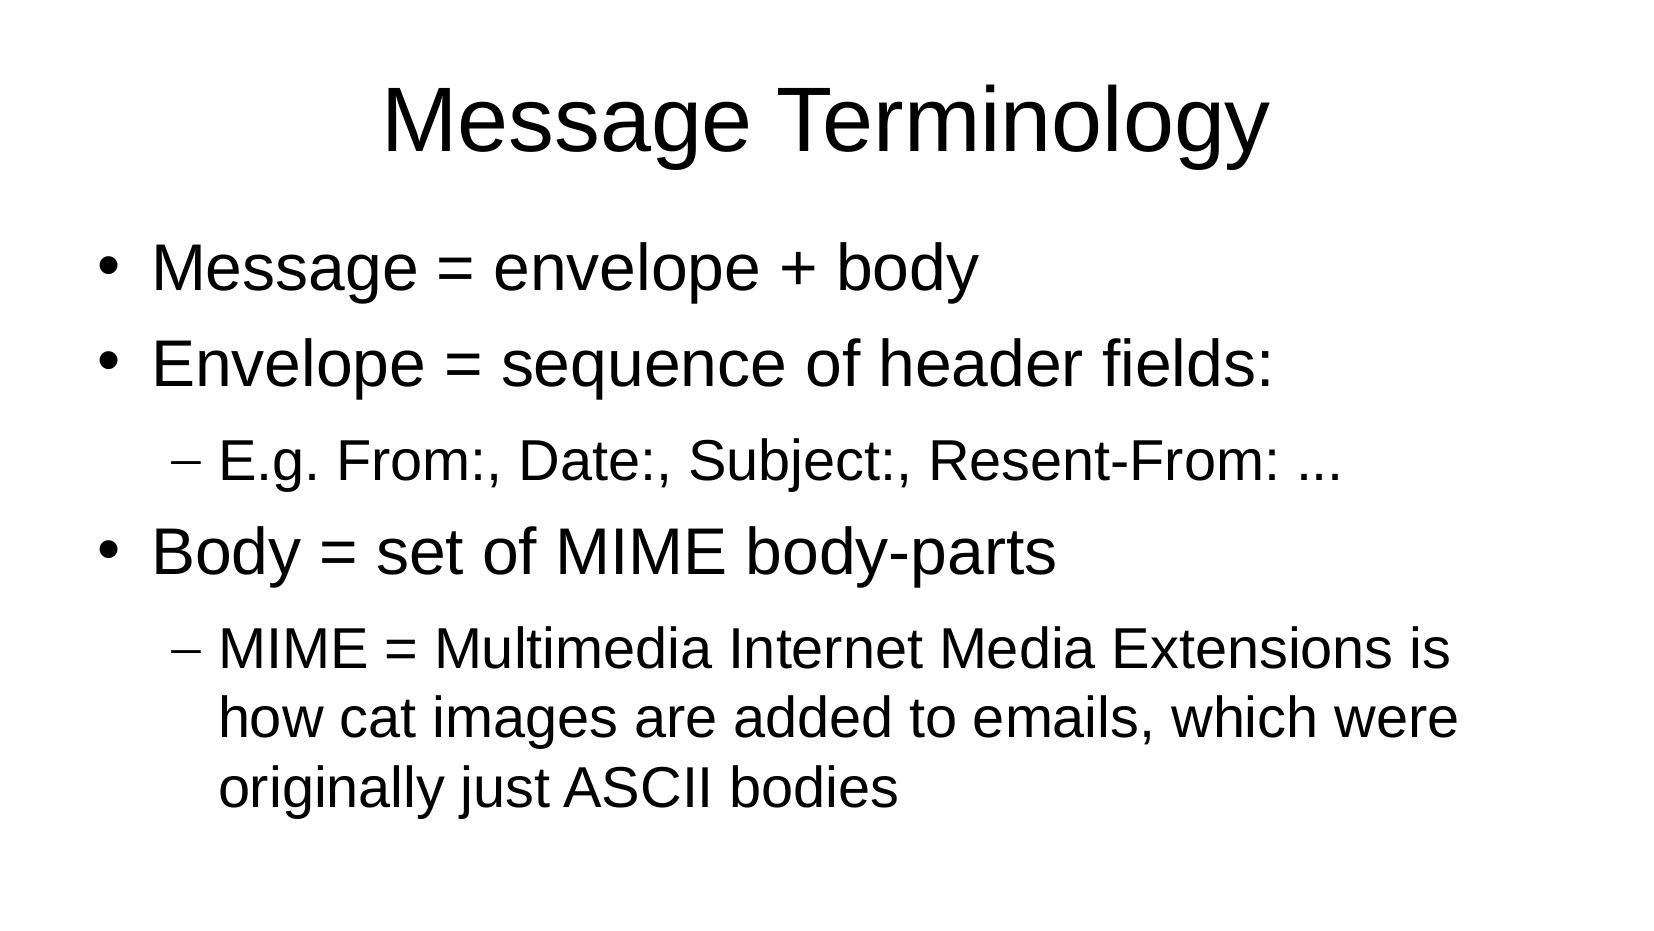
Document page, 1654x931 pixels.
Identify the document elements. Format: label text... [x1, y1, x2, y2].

title Message Terminology [82, 37, 1571, 193]
list Message = envelope + body Envelope = sequence of header fields: E.g. From:, Date:, Subject:, Resent-From: ... Body = set of MIME body-parts MIME = Multimedia Internet Media Extensions is how cat images are added to emails, which were originally just ASCII bodies [82, 217, 1571, 831]
